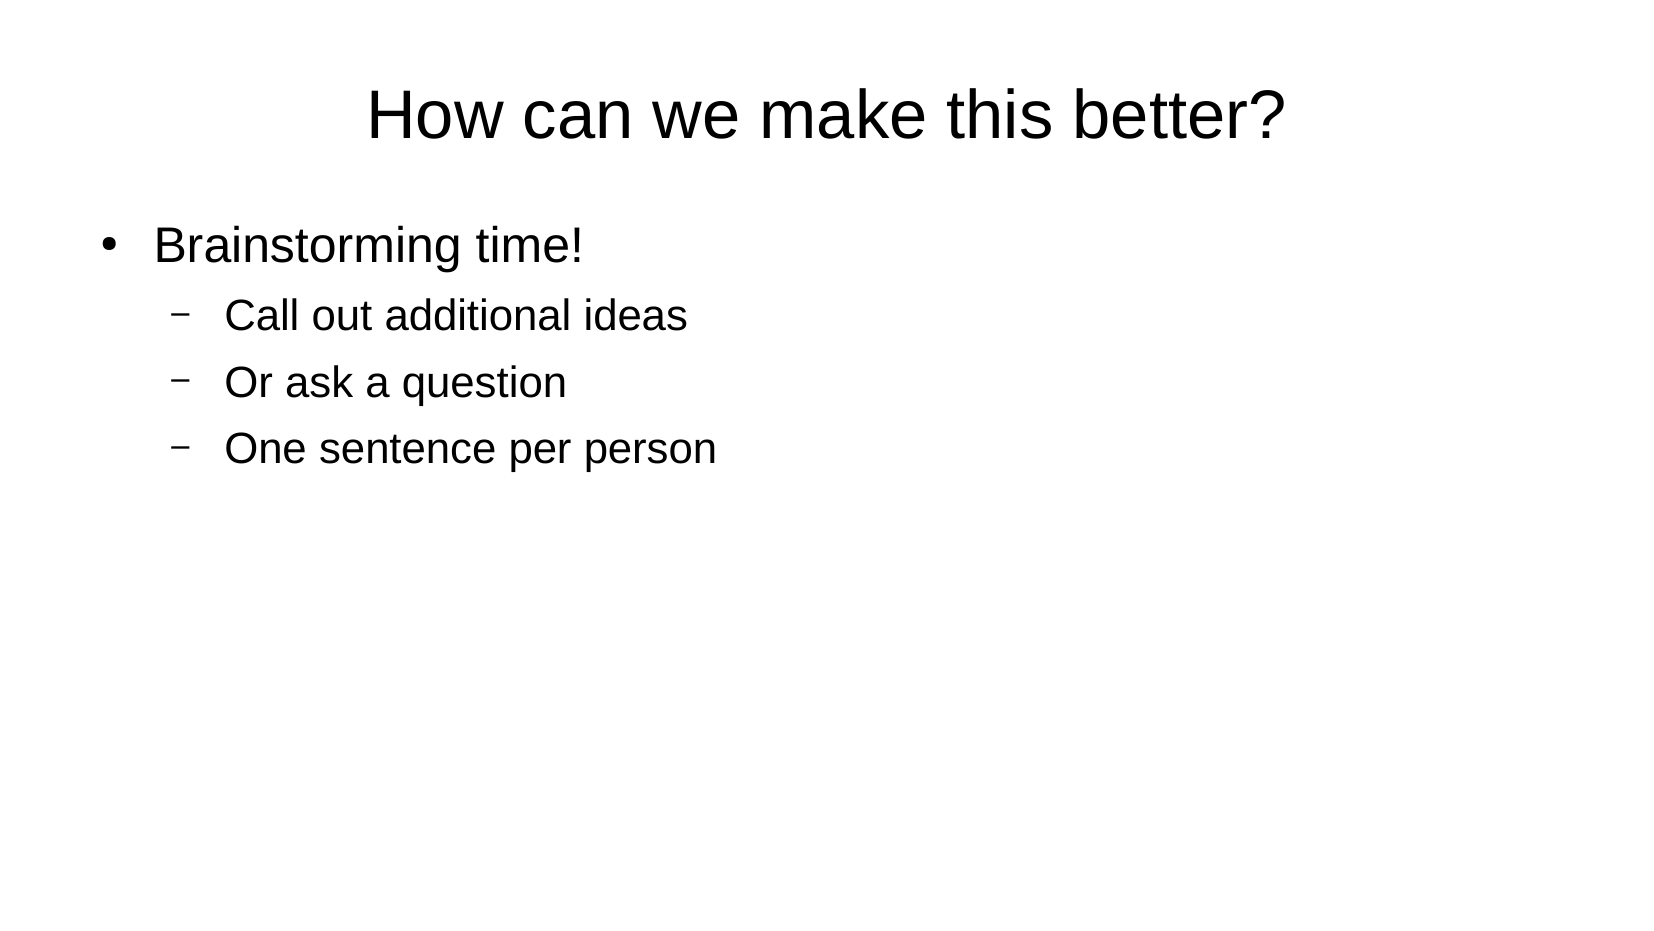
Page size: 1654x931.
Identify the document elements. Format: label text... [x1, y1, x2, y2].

title How can we make this better? [82, 37, 1571, 193]
list Brainstorming time! Call out additional ideas Or ask a question One sentence per person [82, 217, 1571, 758]
